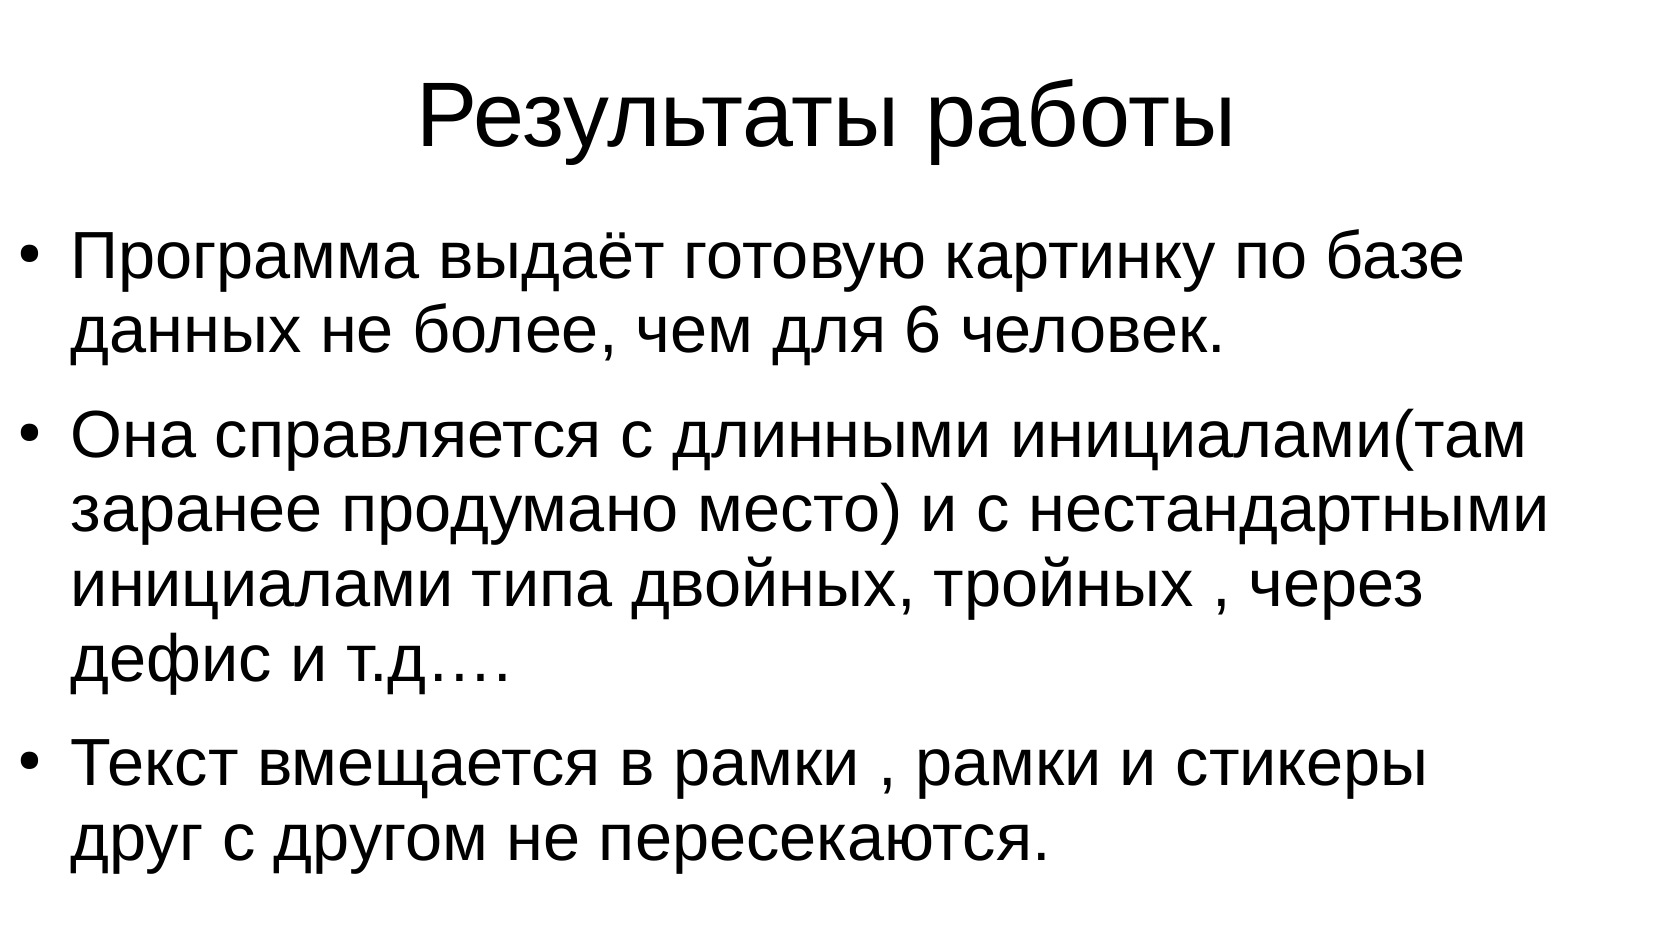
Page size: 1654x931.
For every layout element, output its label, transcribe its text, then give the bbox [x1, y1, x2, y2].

list Программа выдаёт готовую картинку по базе данных не более, чем для 6 человек. Она справляется с длинными инициалами(там заранее продумано место) и с нестандартными инициалами типа двойных, тройных , через дефис и т.д…. Текст вмещается в рамки , рамки и стикеры друг с другом не пересекаются. [0, 217, 1571, 916]
title Результаты работы [82, 37, 1571, 193]
